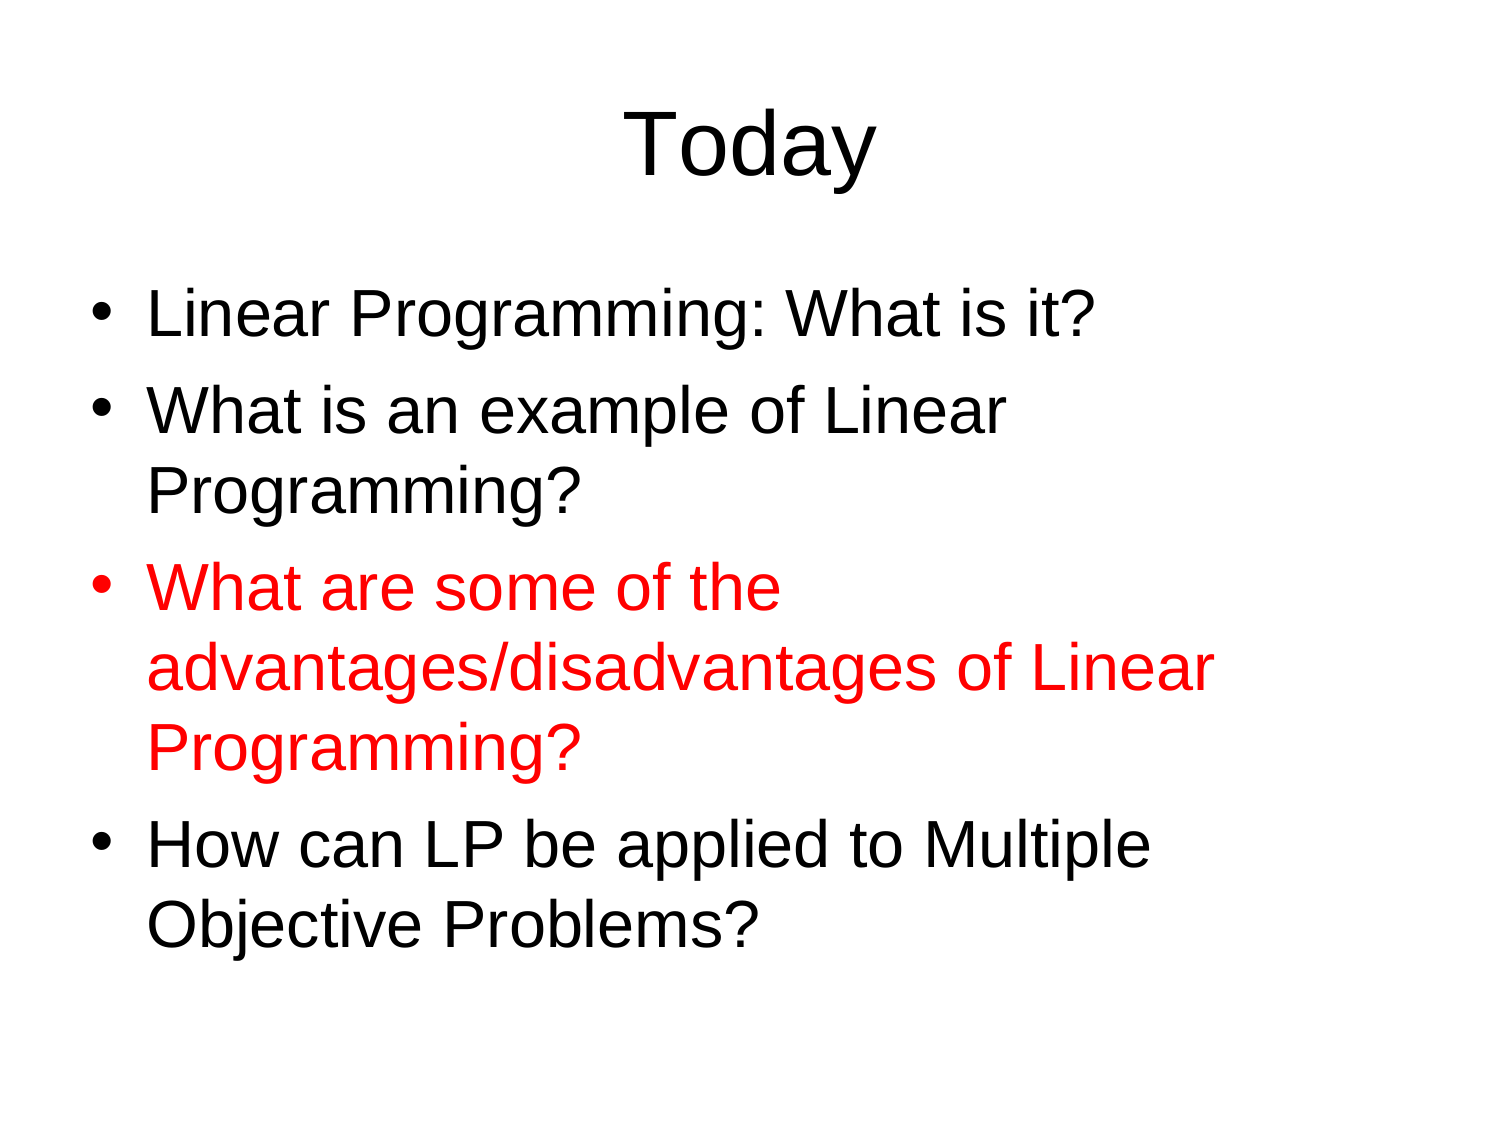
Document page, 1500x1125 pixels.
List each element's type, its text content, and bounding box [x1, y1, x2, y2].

title Today [75, 45, 1426, 233]
list Linear Programming: What is it? What is an example of Linear Programming? What are some of the advantages/disadvantages of Linear Programming? How can LP be applied to Multiple Objective Problems? [75, 262, 1426, 1005]
